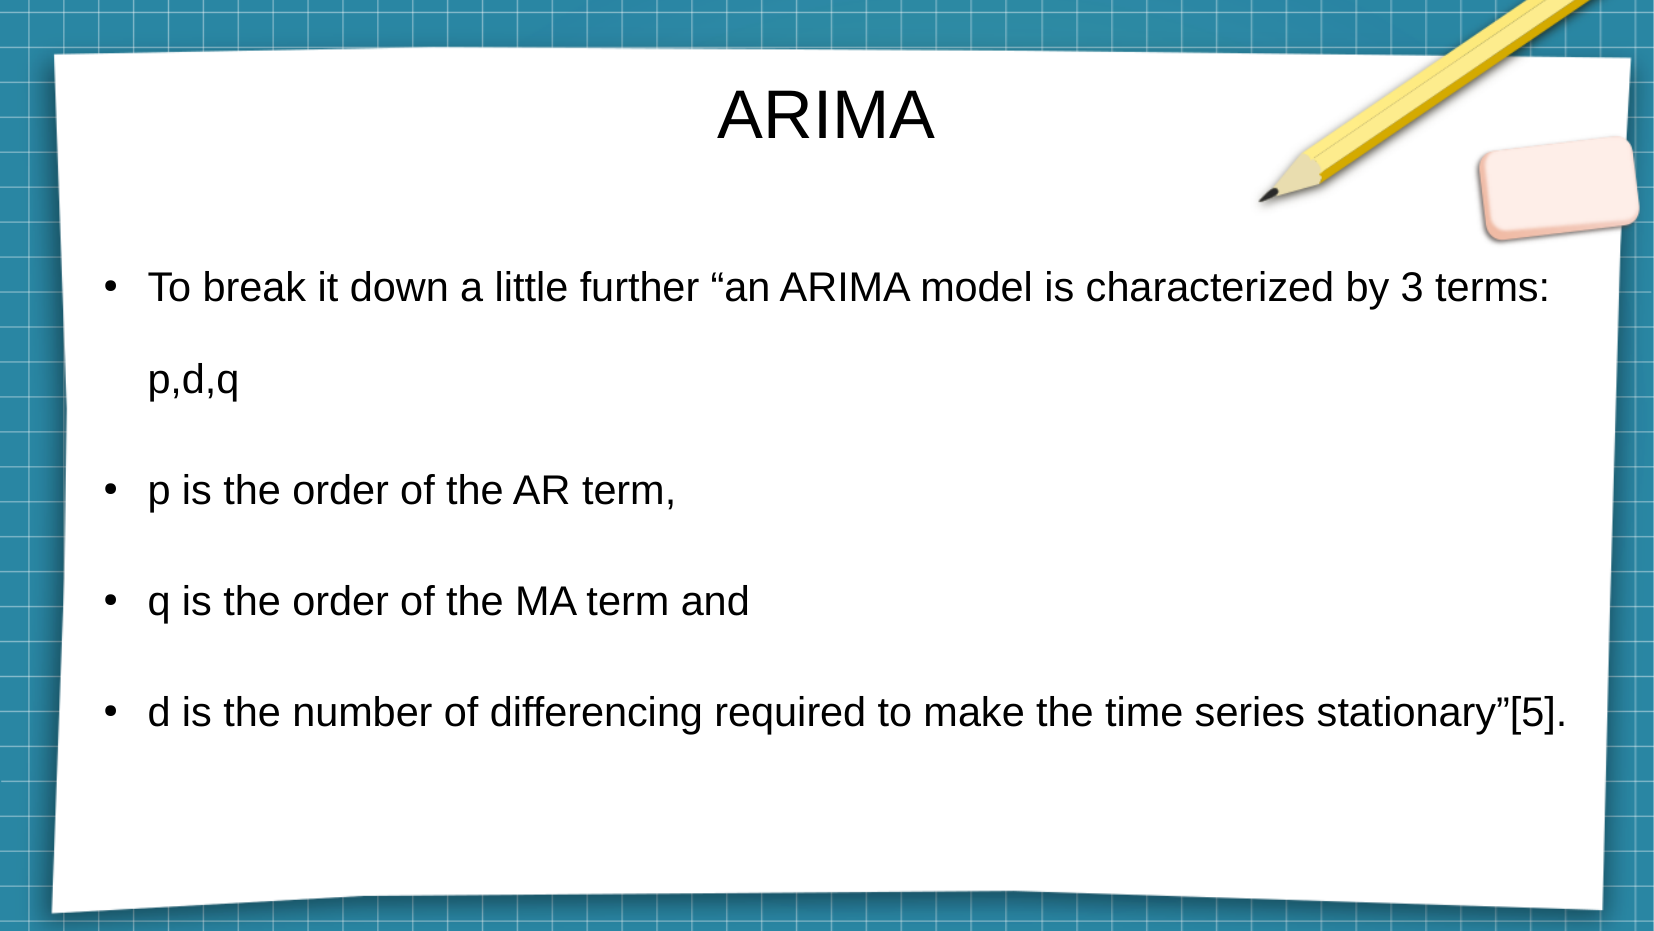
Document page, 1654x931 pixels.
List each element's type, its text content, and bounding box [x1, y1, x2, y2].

list To break it down a little further “an ARIMA model is characterized by 3 terms: p,d,q p is the order of the AR term, q is the order of the MA term and d is the number of differencing required to make the time series stationary”[5]. [88, 217, 1577, 758]
title ARIMA [82, 37, 1571, 193]
picture [0, 0, 1654, 931]
